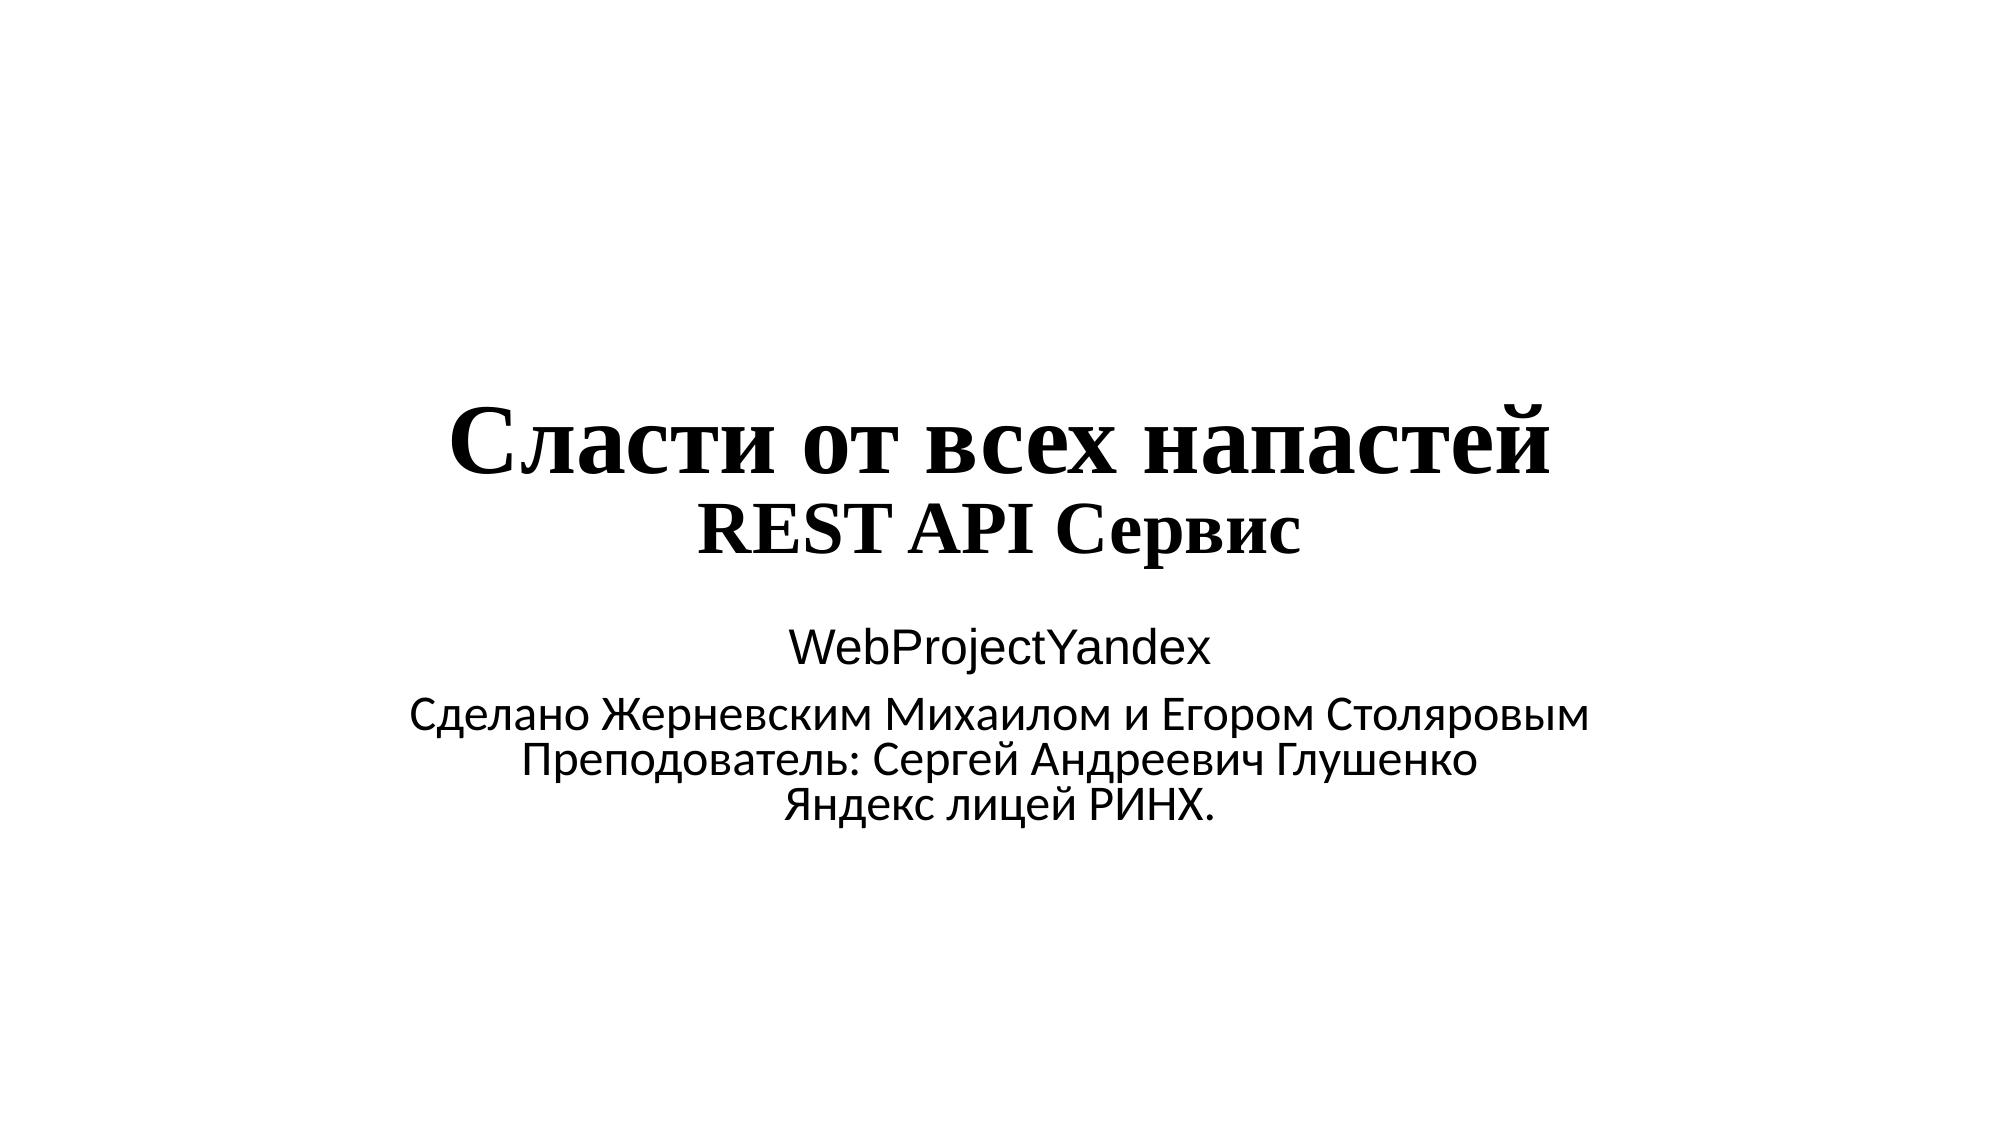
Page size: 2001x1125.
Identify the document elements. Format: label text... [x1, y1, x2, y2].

subtitle WebProjectYandex Сделано Жерневским Михаилом и Егором Столяровым Преподователь: Сергей Андреевич Глушенко Яндекс лицей РИНХ. [250, 591, 1751, 863]
title Сласти от всех напастей REST API Сервис [250, 184, 1751, 576]
